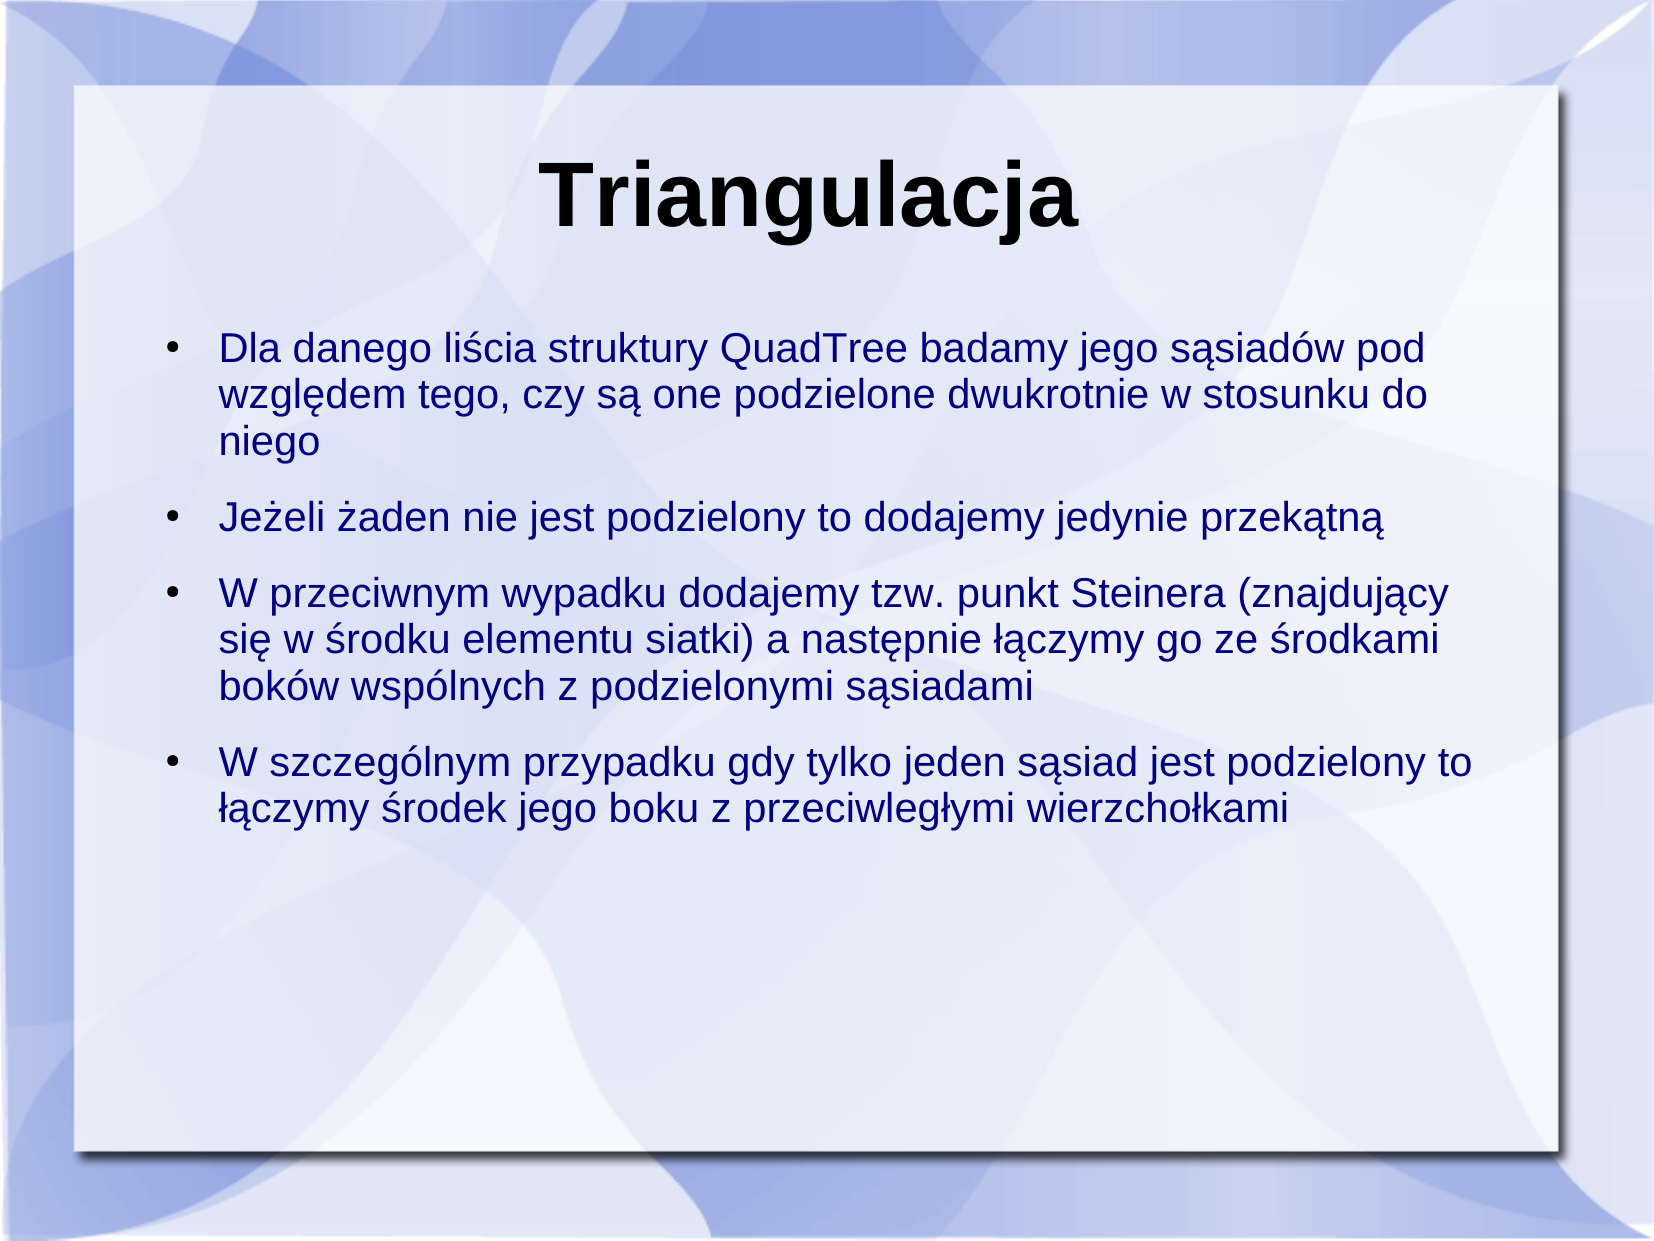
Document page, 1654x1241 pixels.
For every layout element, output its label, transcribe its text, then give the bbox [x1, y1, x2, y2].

title Triangulacja [82, 90, 1536, 298]
list Dla danego liścia struktury QuadTree badamy jego sąsiadów pod względem tego, czy są one podzielone dwukrotnie w stosunku do niego Jeżeli żaden nie jest podzielony to dodajemy jedynie przekątną W przeciwnym wypadku dodajemy tzw. punkt Steinera (znajdujący się w środku elementu siatki) a następnie łączymy go ze środkami boków wspólnych z podzielonymi sąsiadami W szczególnym przypadku gdy tylko jeden sąsiad jest podzielony to łączymy środek jego boku z przeciwległymi wierzchołkami [147, 324, 1506, 975]
picture [0, 0, 1654, 1241]
